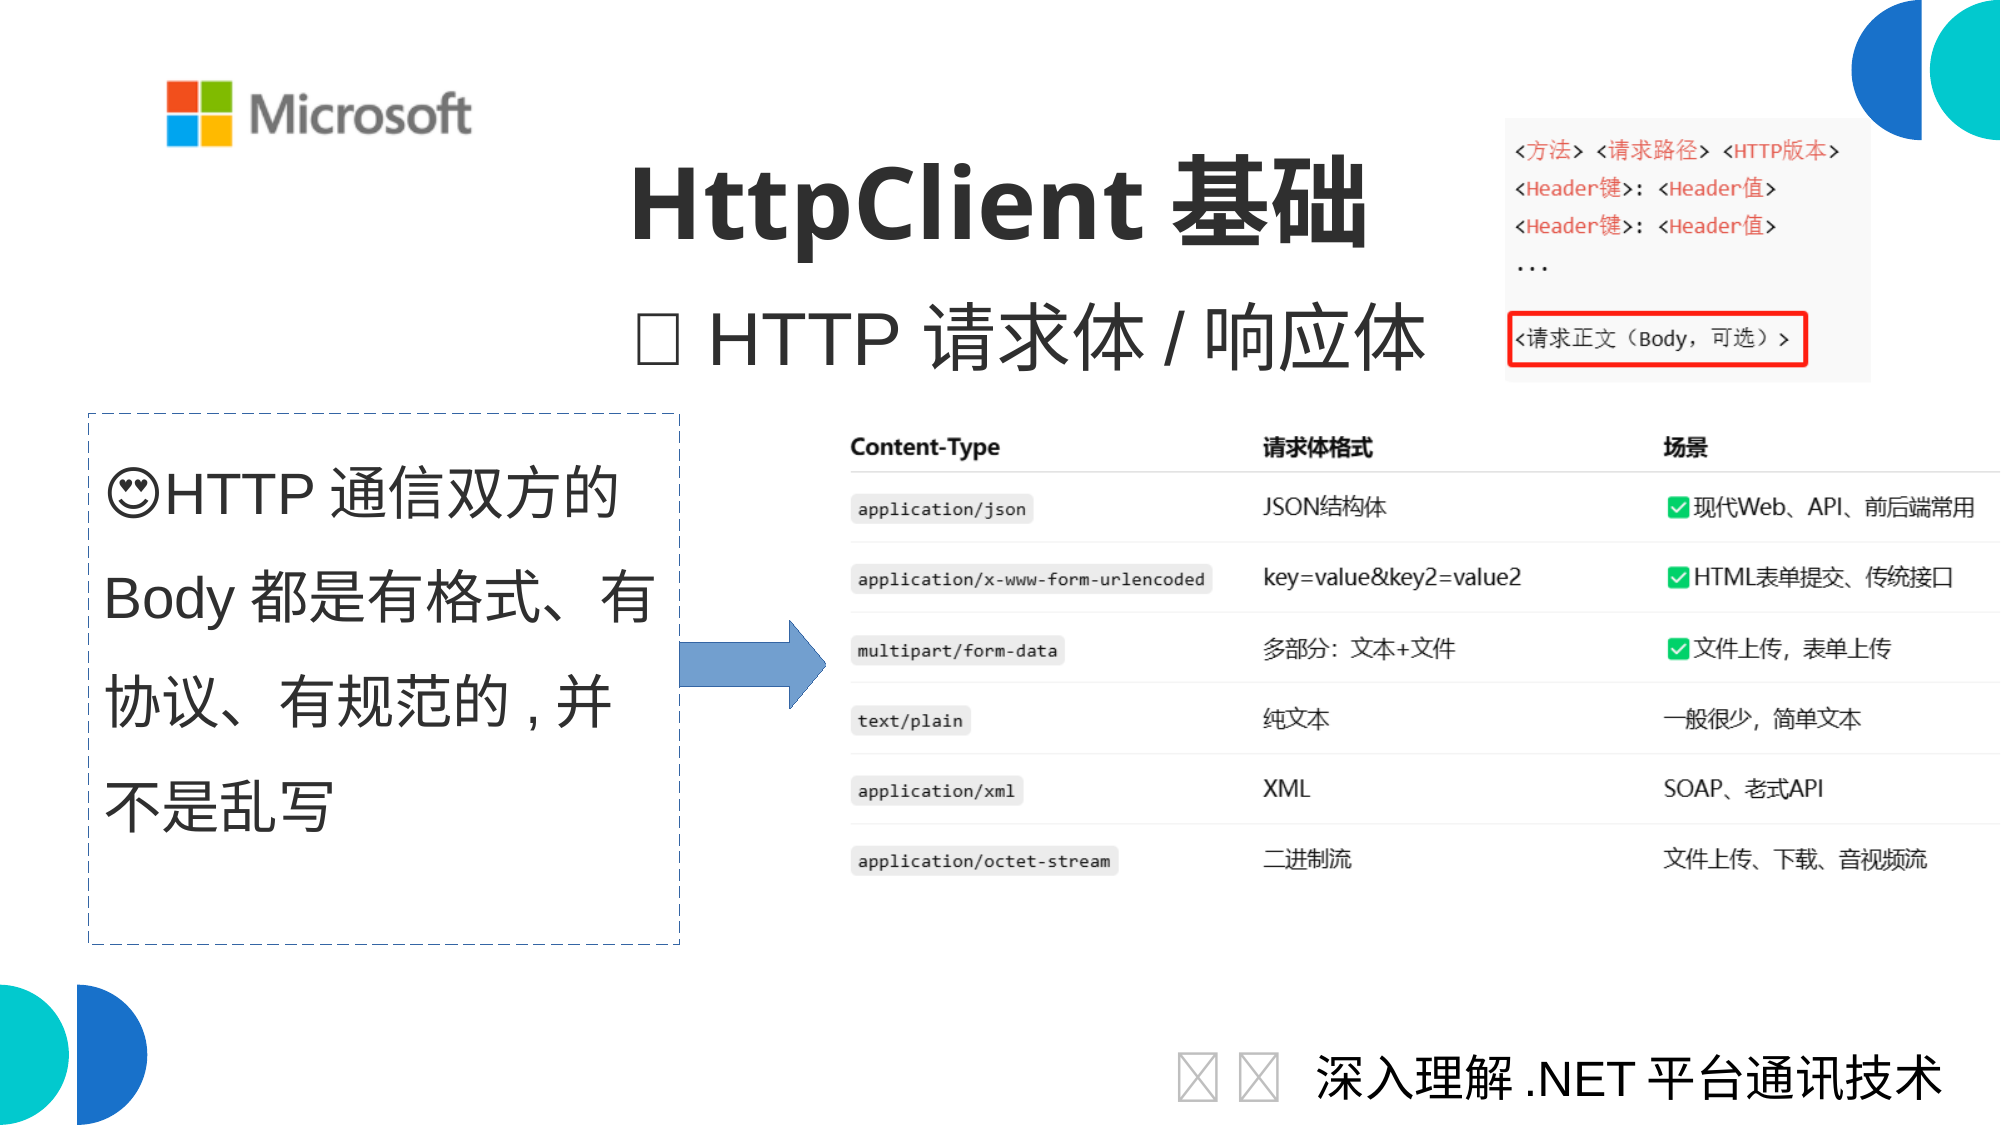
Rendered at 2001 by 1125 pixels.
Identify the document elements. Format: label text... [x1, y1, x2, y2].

title HttpClient基础 [137, 106, 1861, 292]
picture [85, 41, 552, 189]
picture [826, 420, 2001, 916]
text_box [679, 620, 826, 709]
text_box 🚀 HTTP请求体/响应体 [236, 253, 1505, 373]
picture [1505, 118, 1871, 395]
text_box 😍HTTP通信双方的Body都是有格式、有协议、有规范的,并不是乱写 [88, 413, 680, 945]
subtitle 🚀 🚀 深入理解.NET平台通讯技术 [1173, 1046, 1952, 1107]
